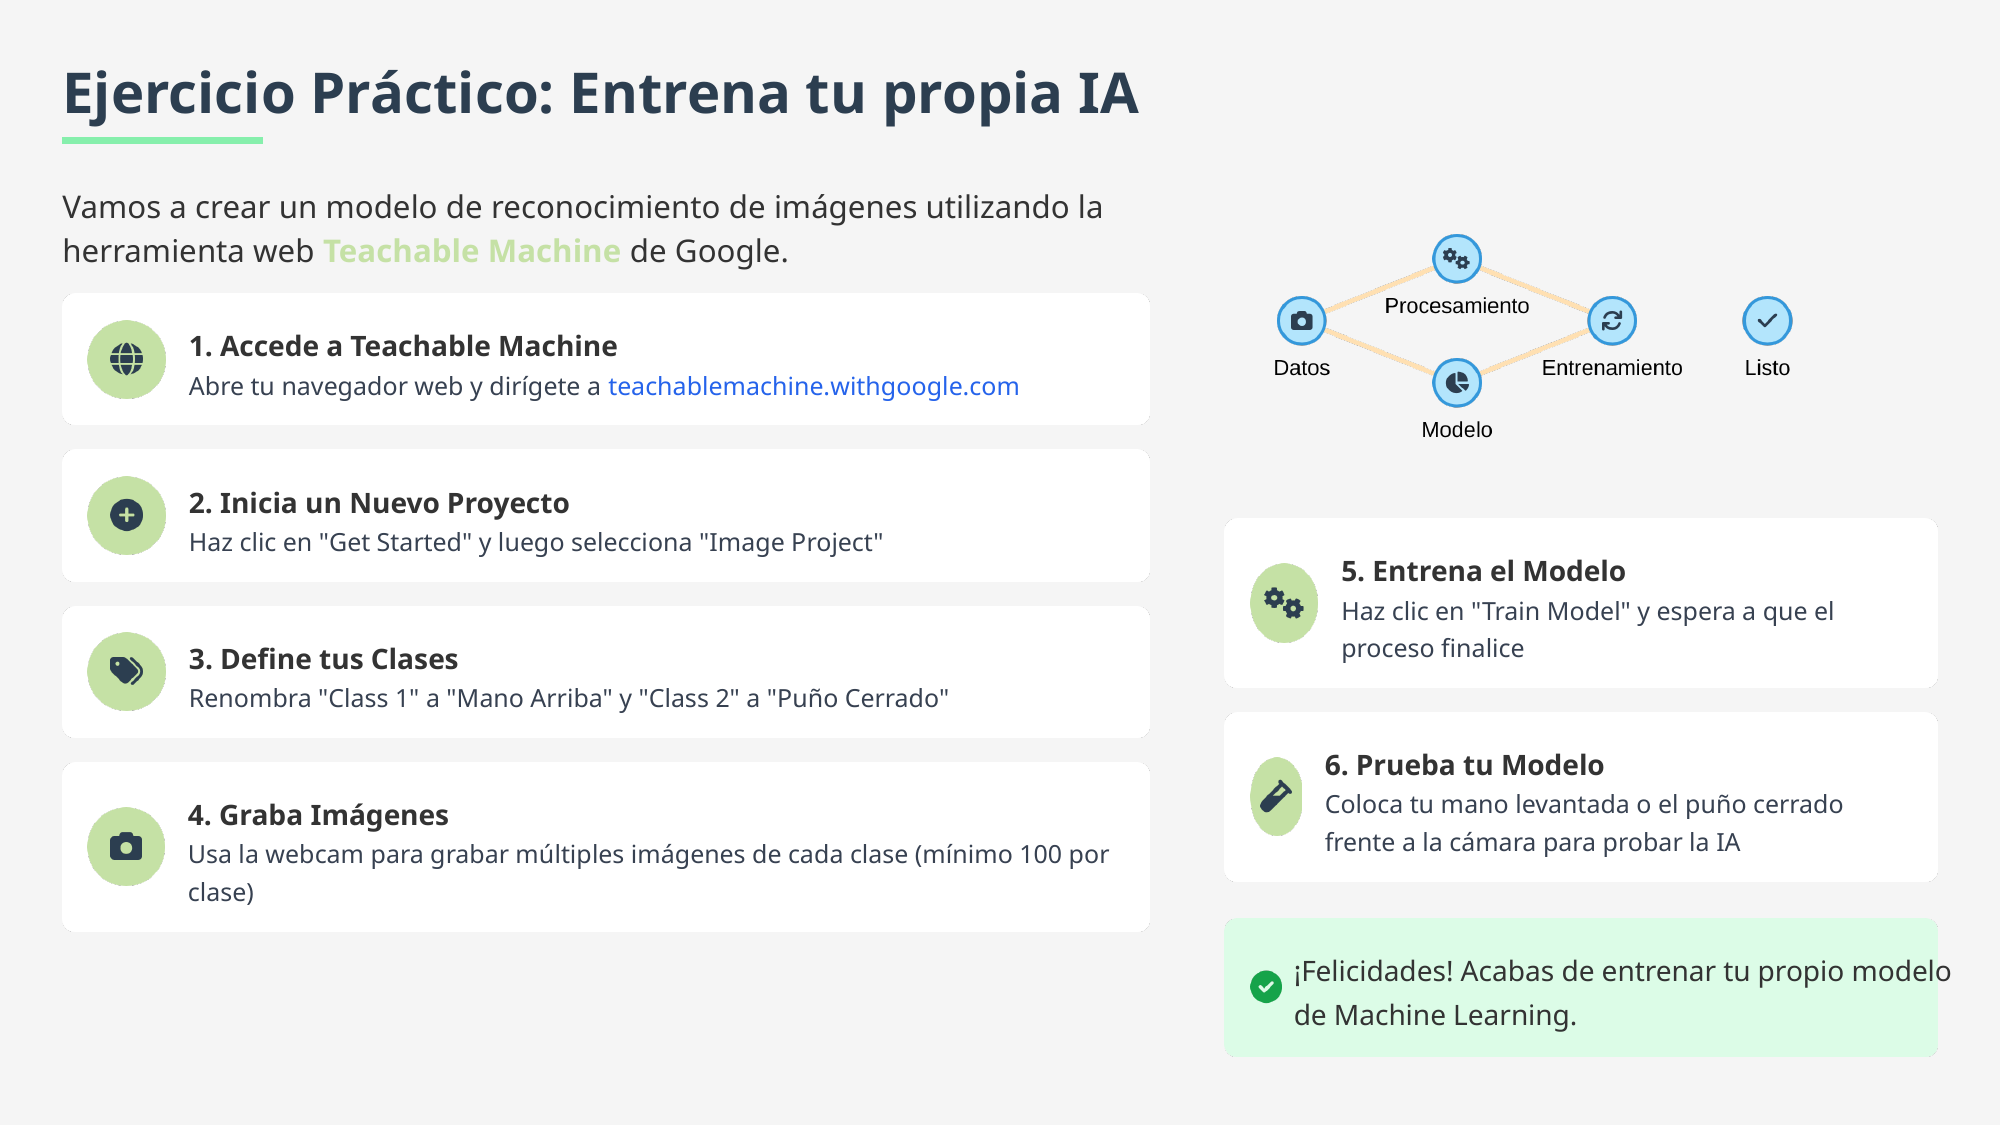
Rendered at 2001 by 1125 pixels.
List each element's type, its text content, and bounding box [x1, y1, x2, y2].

text_box ¡Felicidades! Acabas de entrenar tu propio modelo de Machine Learning. [1293, 943, 1957, 1032]
text_box Abre tu navegador web y dirígete a teachablemachine.withgoogle.com [189, 362, 1125, 400]
text_box Haz clic en "Get Started" y luego selecciona "Image Project" [189, 518, 989, 557]
text_box 1. Accede a Teachable Machine [189, 318, 1125, 362]
text_box 5. Entrena el Modelo [1341, 543, 2000, 588]
text_box 4. Graba Imágenes [187, 787, 1125, 831]
text_box Haz clic en "Train Model" y espera a que el proceso finalice [1341, 587, 1913, 663]
text_box Usa la webcam para grabar múltiples imágenes de cada clase (mínimo 100 por clase) [187, 831, 1125, 907]
text_box Coloca tu mano levantada o el puño cerrado frente a la cámara para probar la IA [1324, 781, 1913, 857]
text_box Ejercicio Práctico: Entrena tu propia IA [62, 62, 2000, 125]
picture [0, 0, 2000, 1125]
text_box 3. Define tus Clases [188, 631, 923, 675]
text_box Renombra "Class 1" a "Mano Arriba" y "Class 2" a "Puño Cerrado" [189, 675, 1070, 713]
text_box 2. Inicia un Nuevo Proyecto [189, 474, 989, 518]
text_box 6. Prueba tu Modelo [1324, 737, 2000, 782]
text_box Vamos a crear un modelo de reconocimiento de imágenes utilizando la herramienta web Teachable Machine de Google. [62, 181, 1150, 269]
